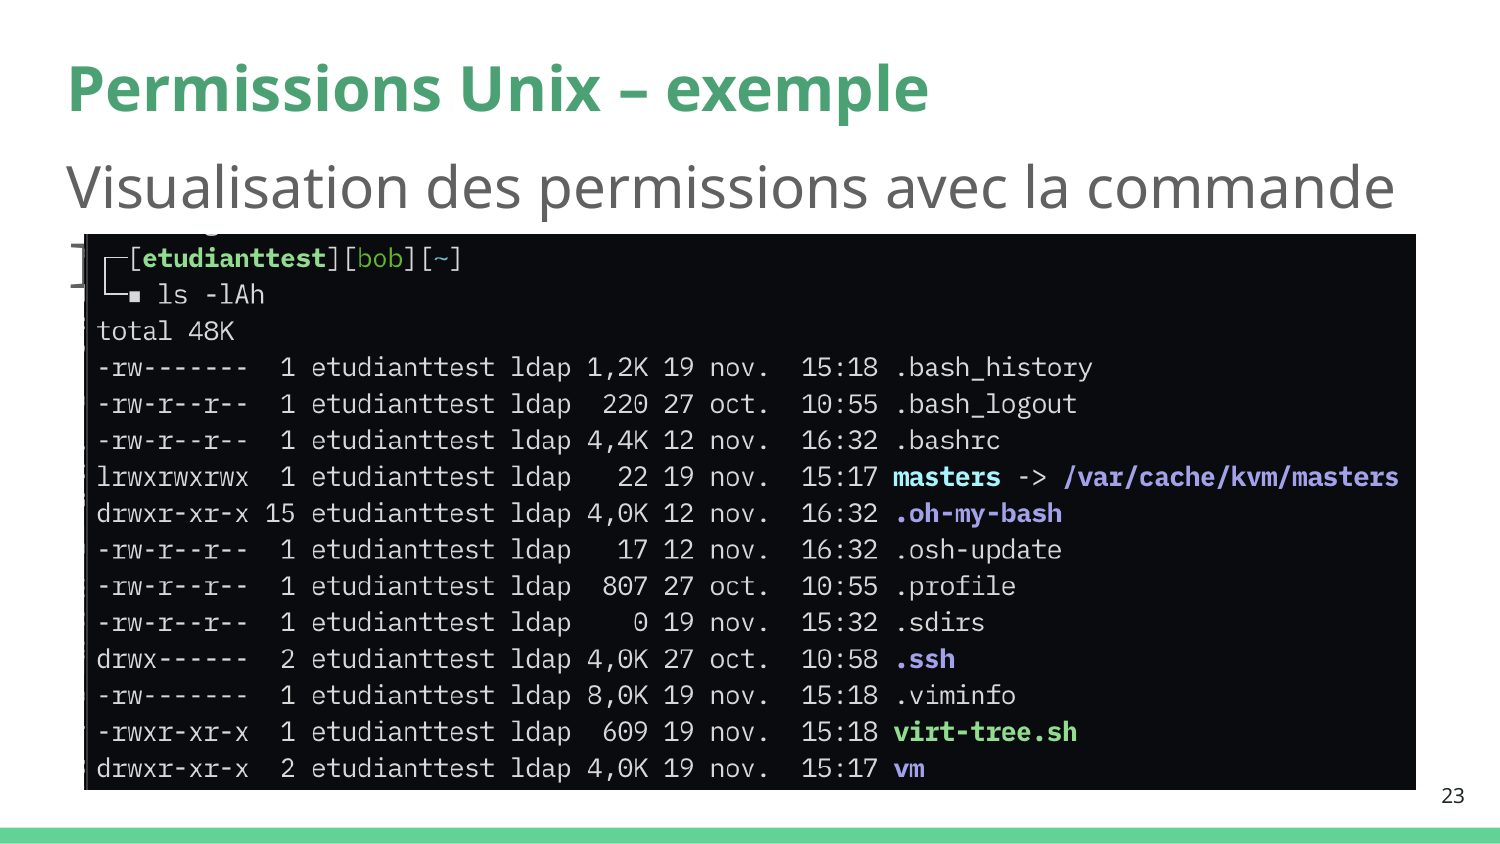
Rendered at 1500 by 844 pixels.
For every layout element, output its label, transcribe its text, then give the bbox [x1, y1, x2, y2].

list Visualisation des permissions avec la commande ls [51, 124, 1449, 799]
title Permissions Unix – exemple [51, 23, 1449, 117]
slide_number <numéro> [1389, 764, 1480, 830]
picture [84, 234, 1416, 790]
